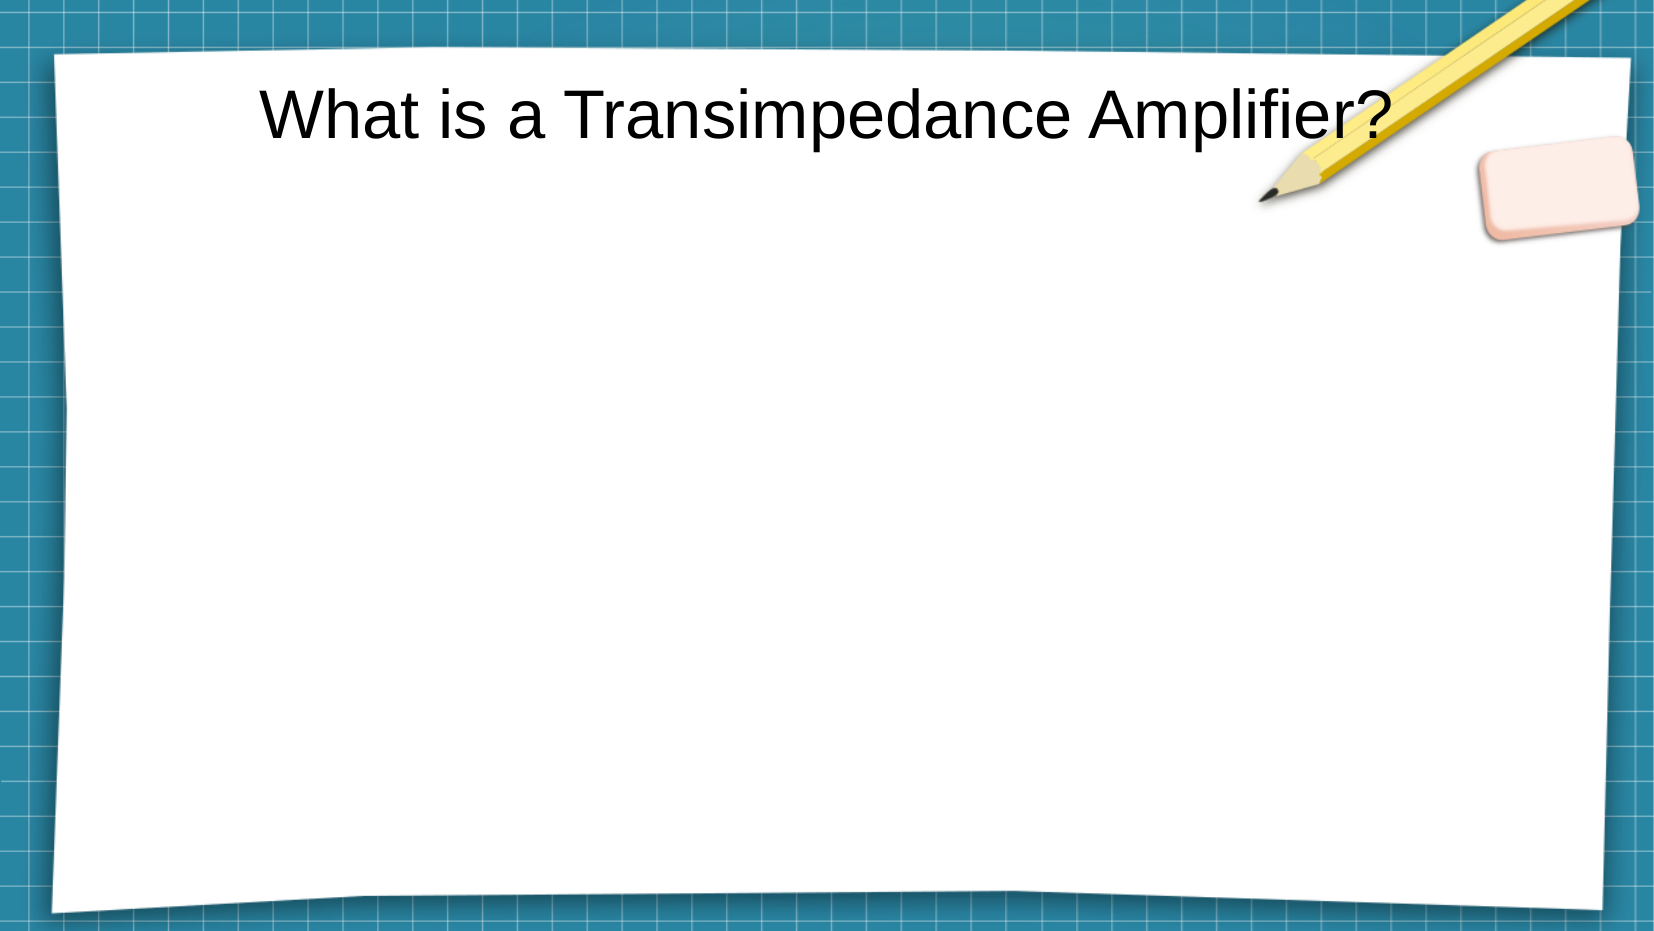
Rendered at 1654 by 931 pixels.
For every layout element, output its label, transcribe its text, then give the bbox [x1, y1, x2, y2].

title What is a Transimpedance Amplifier? [82, 37, 1571, 193]
picture [0, 0, 1654, 931]
